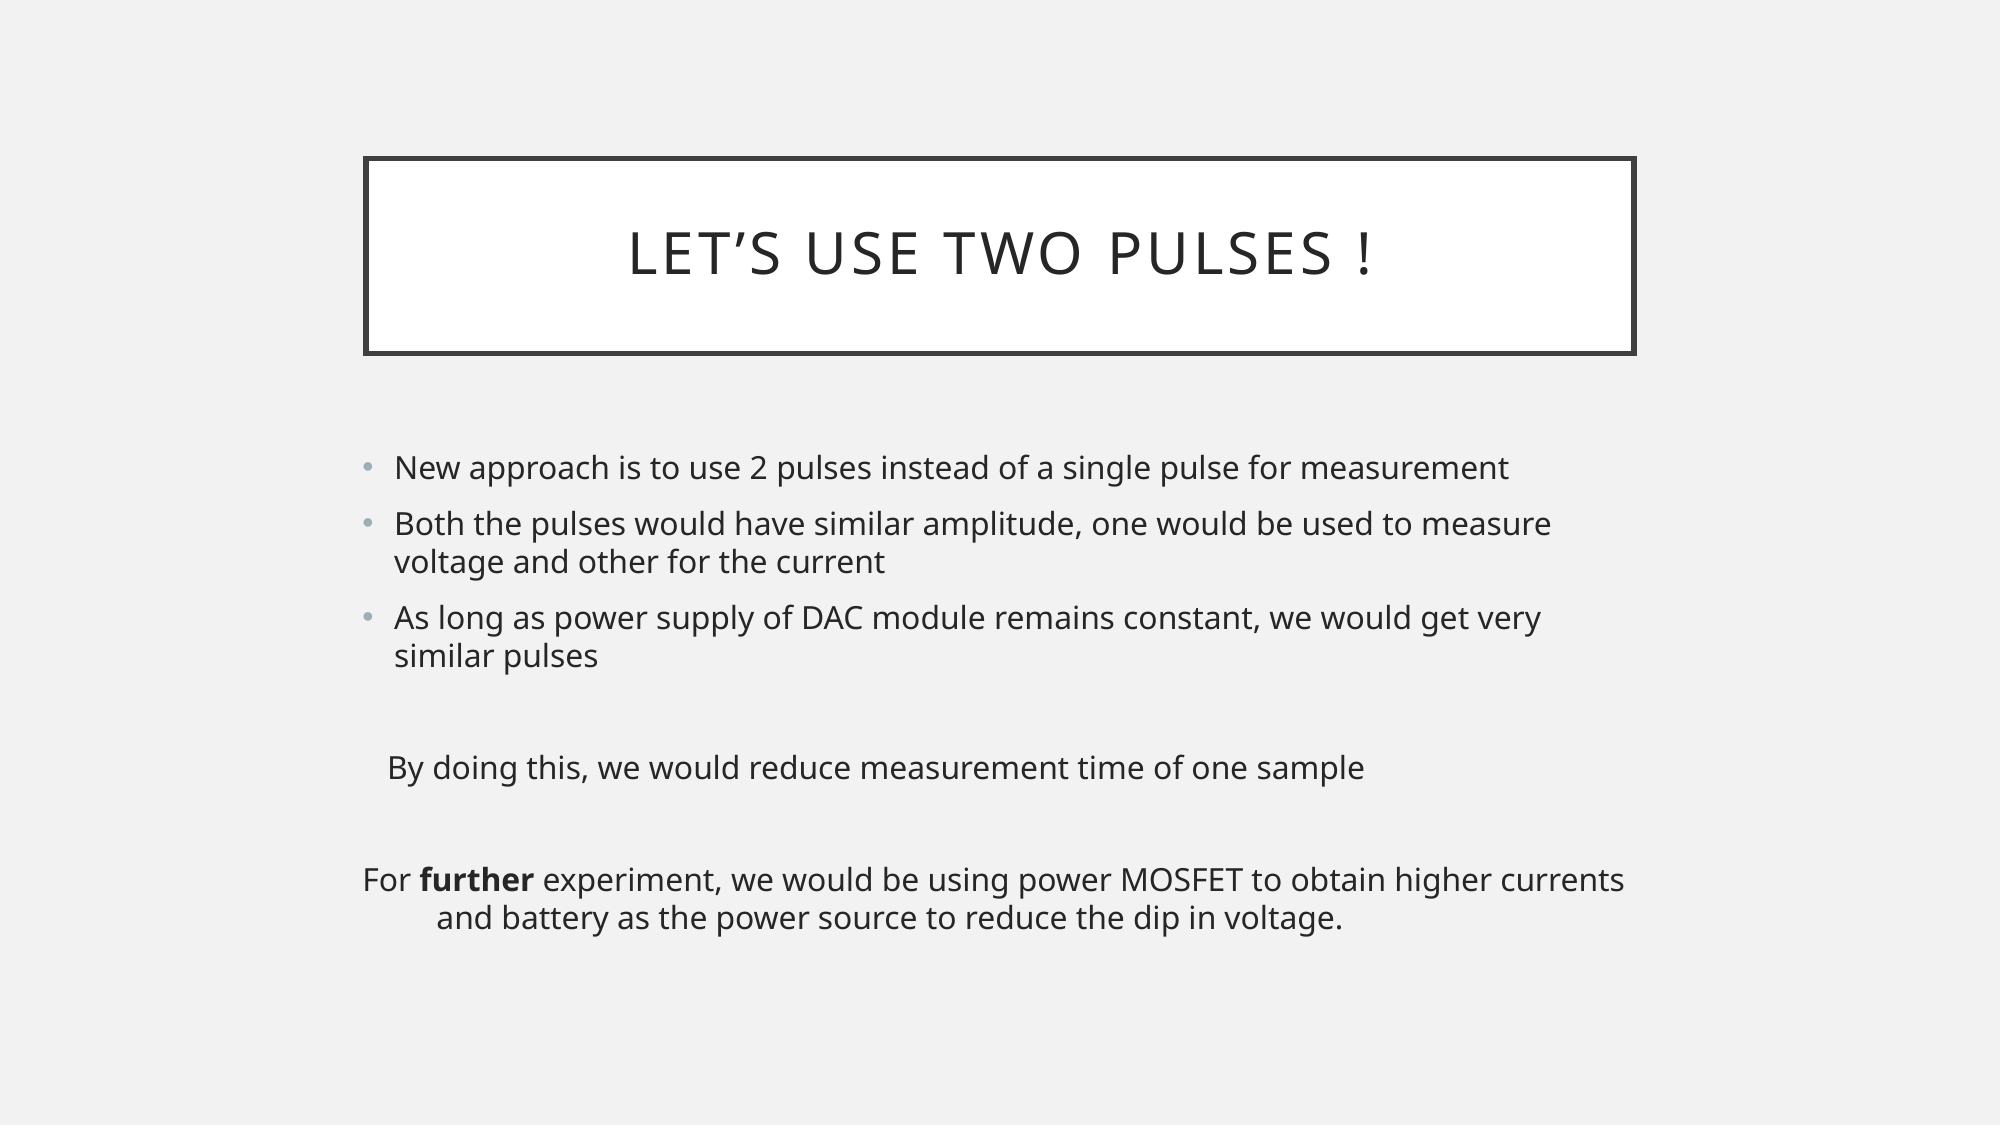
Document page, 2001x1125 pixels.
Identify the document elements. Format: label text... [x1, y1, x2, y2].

list New approach is to use 2 pulses instead of a single pulse for measurement Both the pulses would have similar amplitude, one would be used to measure voltage and other for the current As long as power supply of DAC module remains constant, we would get very similar pulses By doing this, we would reduce measurement time of one sample For further experiment, we would be using power MOSFET to obtain higher currents and battery as the power source to reduce the dip in voltage. [347, 440, 1653, 950]
title Let’s use two pulses ! [366, 158, 1634, 354]
